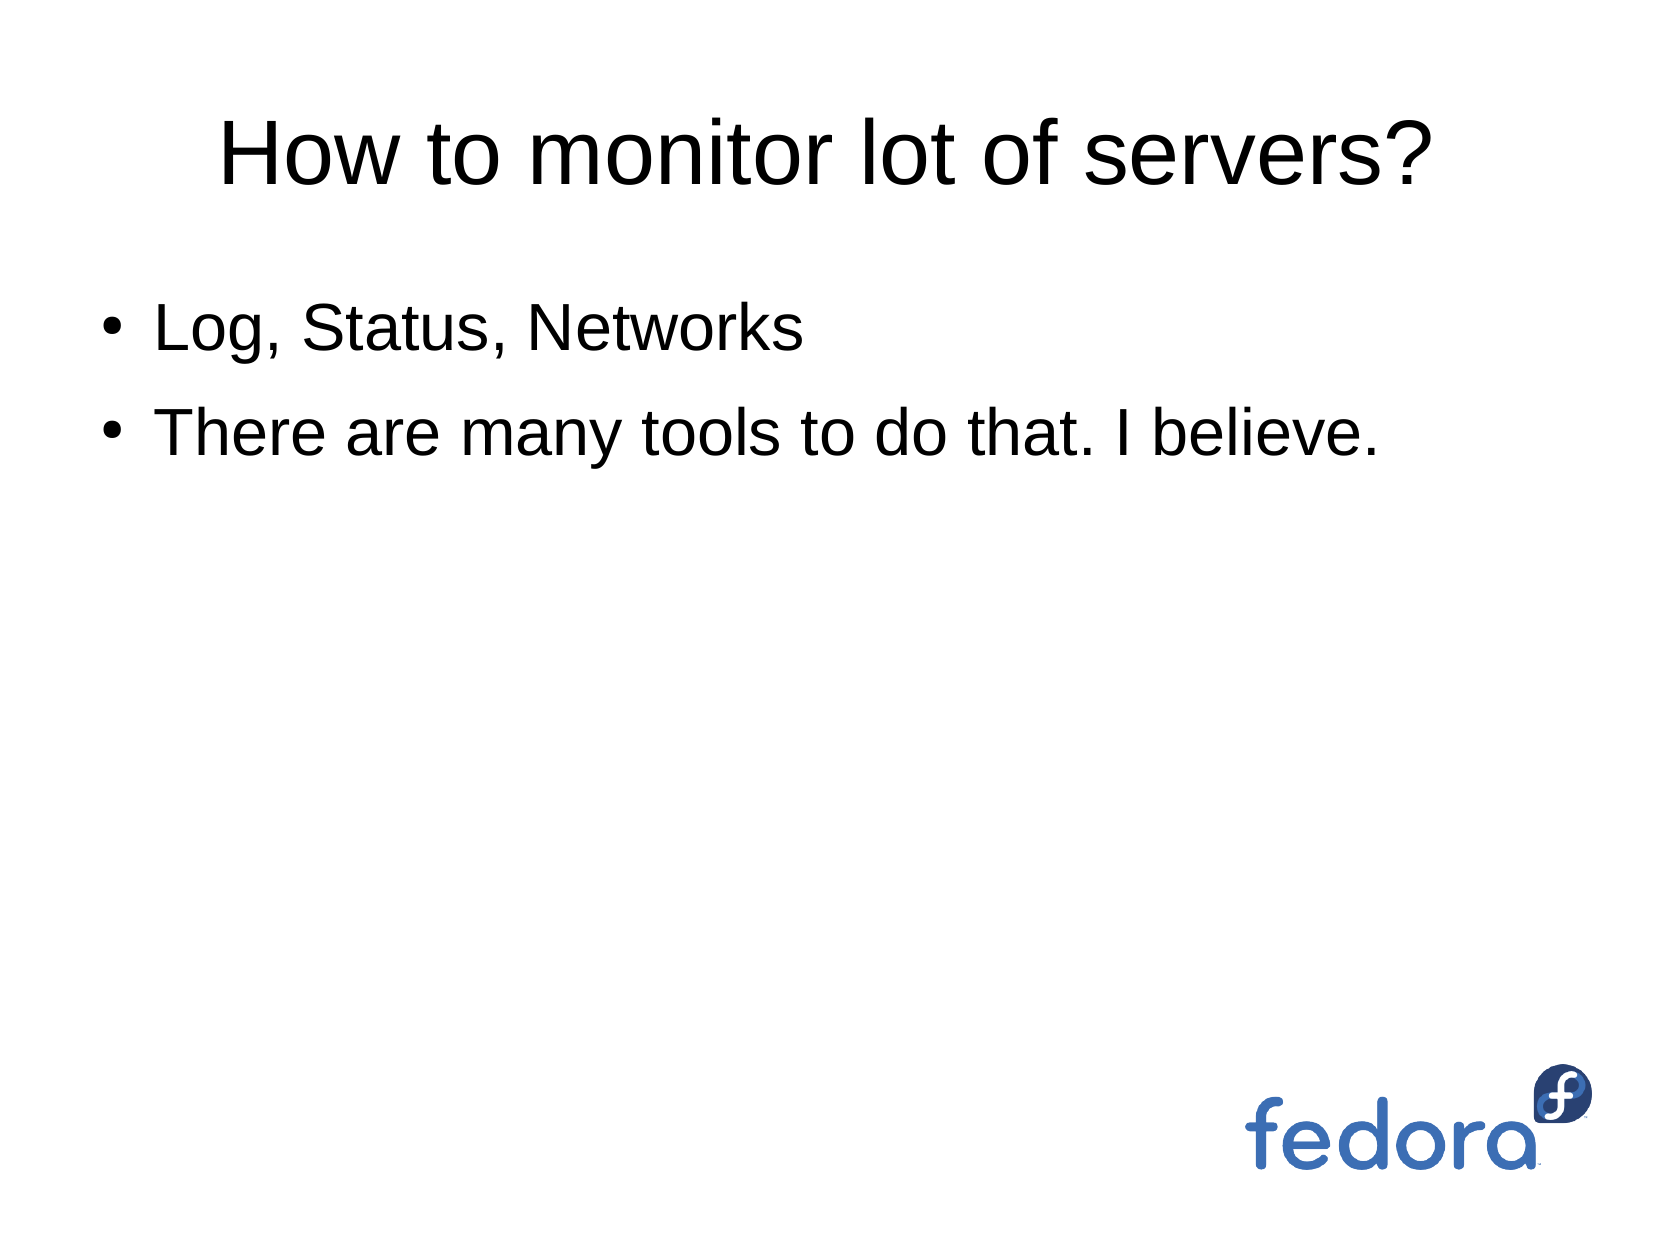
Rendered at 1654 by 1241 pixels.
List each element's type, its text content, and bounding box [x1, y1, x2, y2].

list Log, Status, Networks There are many tools to do that. I believe. [82, 290, 1571, 1010]
picture [1245, 1064, 1592, 1171]
title How to monitor lot of servers? [82, 49, 1571, 257]
